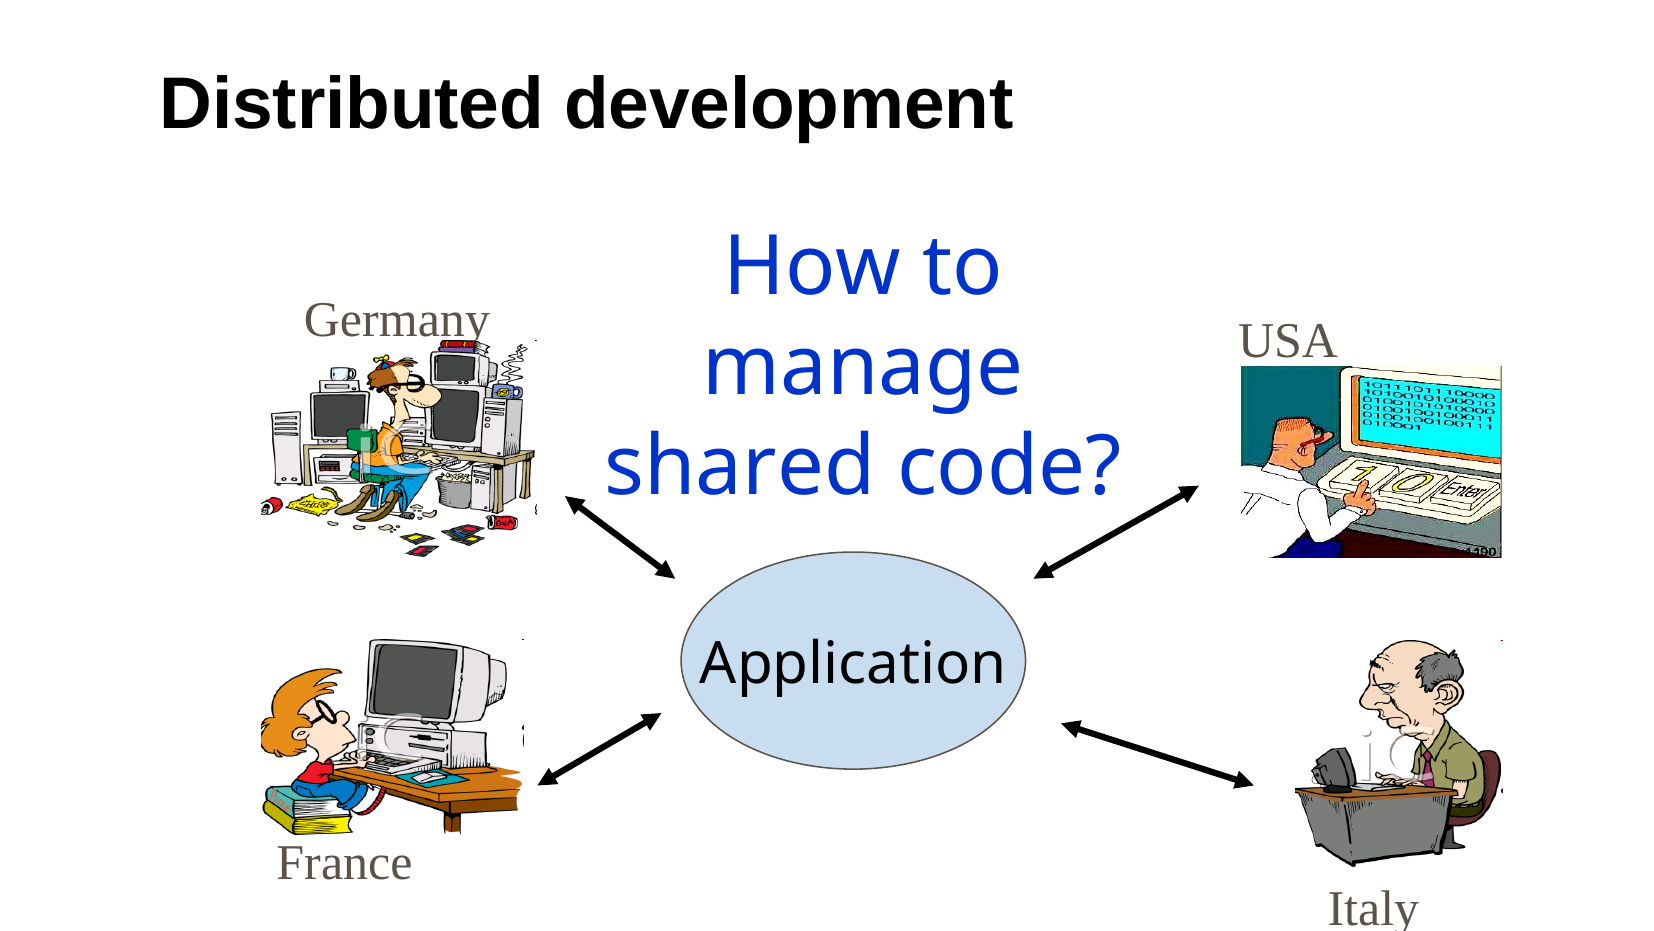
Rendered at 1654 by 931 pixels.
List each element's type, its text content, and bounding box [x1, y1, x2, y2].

picture [1295, 640, 1503, 867]
text_box How to manage shared code? [580, 203, 1146, 520]
title Distributed development [118, 41, 1607, 151]
text_box Italy [1312, 868, 1435, 931]
text_box USA [1223, 299, 1353, 376]
picture [261, 639, 524, 835]
picture [1240, 365, 1502, 559]
picture [261, 340, 537, 557]
text_box Application [681, 552, 1026, 770]
text_box France [261, 835, 428, 898]
text_box Germany [289, 278, 506, 340]
